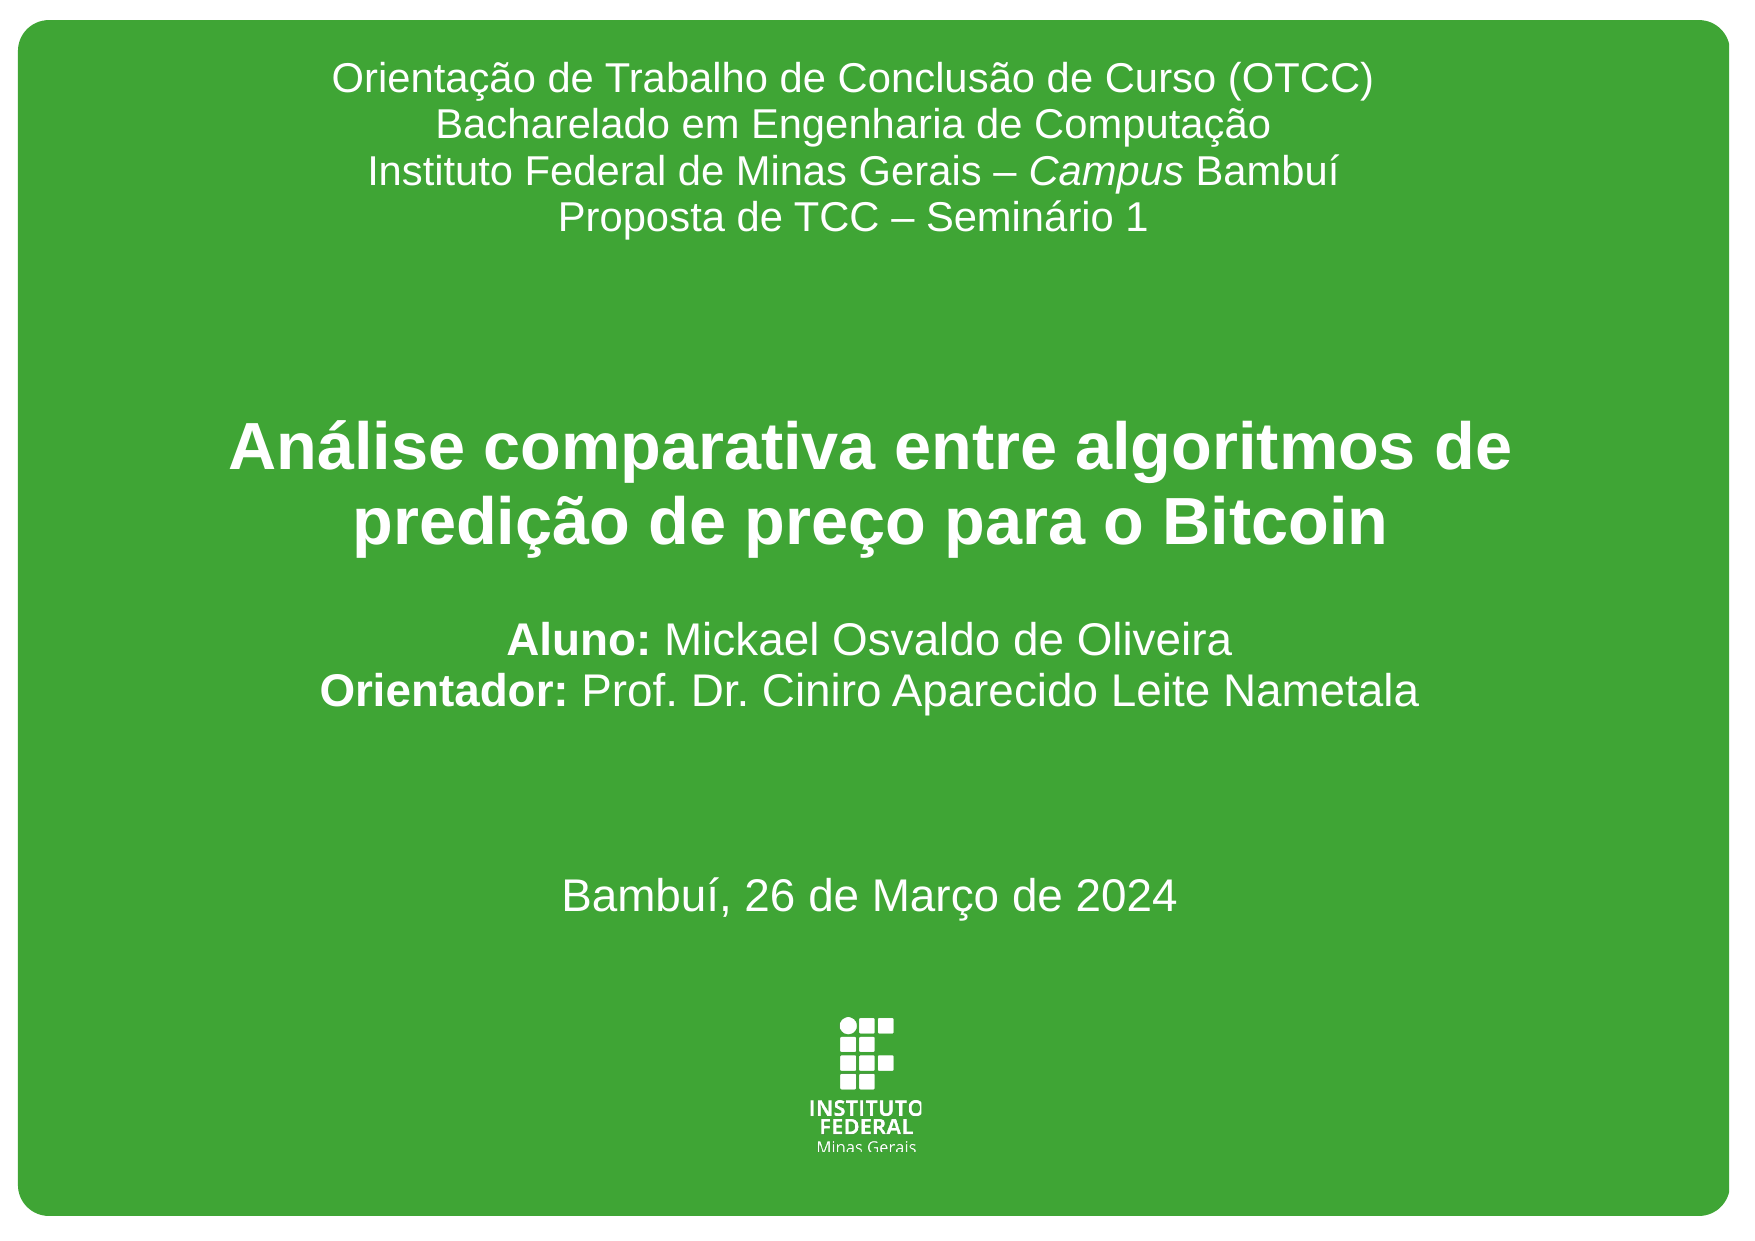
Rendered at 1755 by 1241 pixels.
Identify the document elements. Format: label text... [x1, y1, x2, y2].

picture [17, 19, 1730, 1216]
text_box Análise comparativa entre algoritmos de predição de preço para o Bitcoin [88, 401, 1654, 638]
text_box Orientação de Trabalho de Conclusão de Curso (OTCC) Bacharelado em Engenharia de Computação Instituto Federal de Minas Gerais – Campus Bambuí Proposta de TCC – Seminário 1 [70, 47, 1636, 248]
text_box Aluno: Mickael Osvaldo de Oliveira Orientador: Prof. Dr. Ciniro Aparecido Leite Nametala Bambuí, 26 de Março de 2024 [87, 606, 1653, 980]
